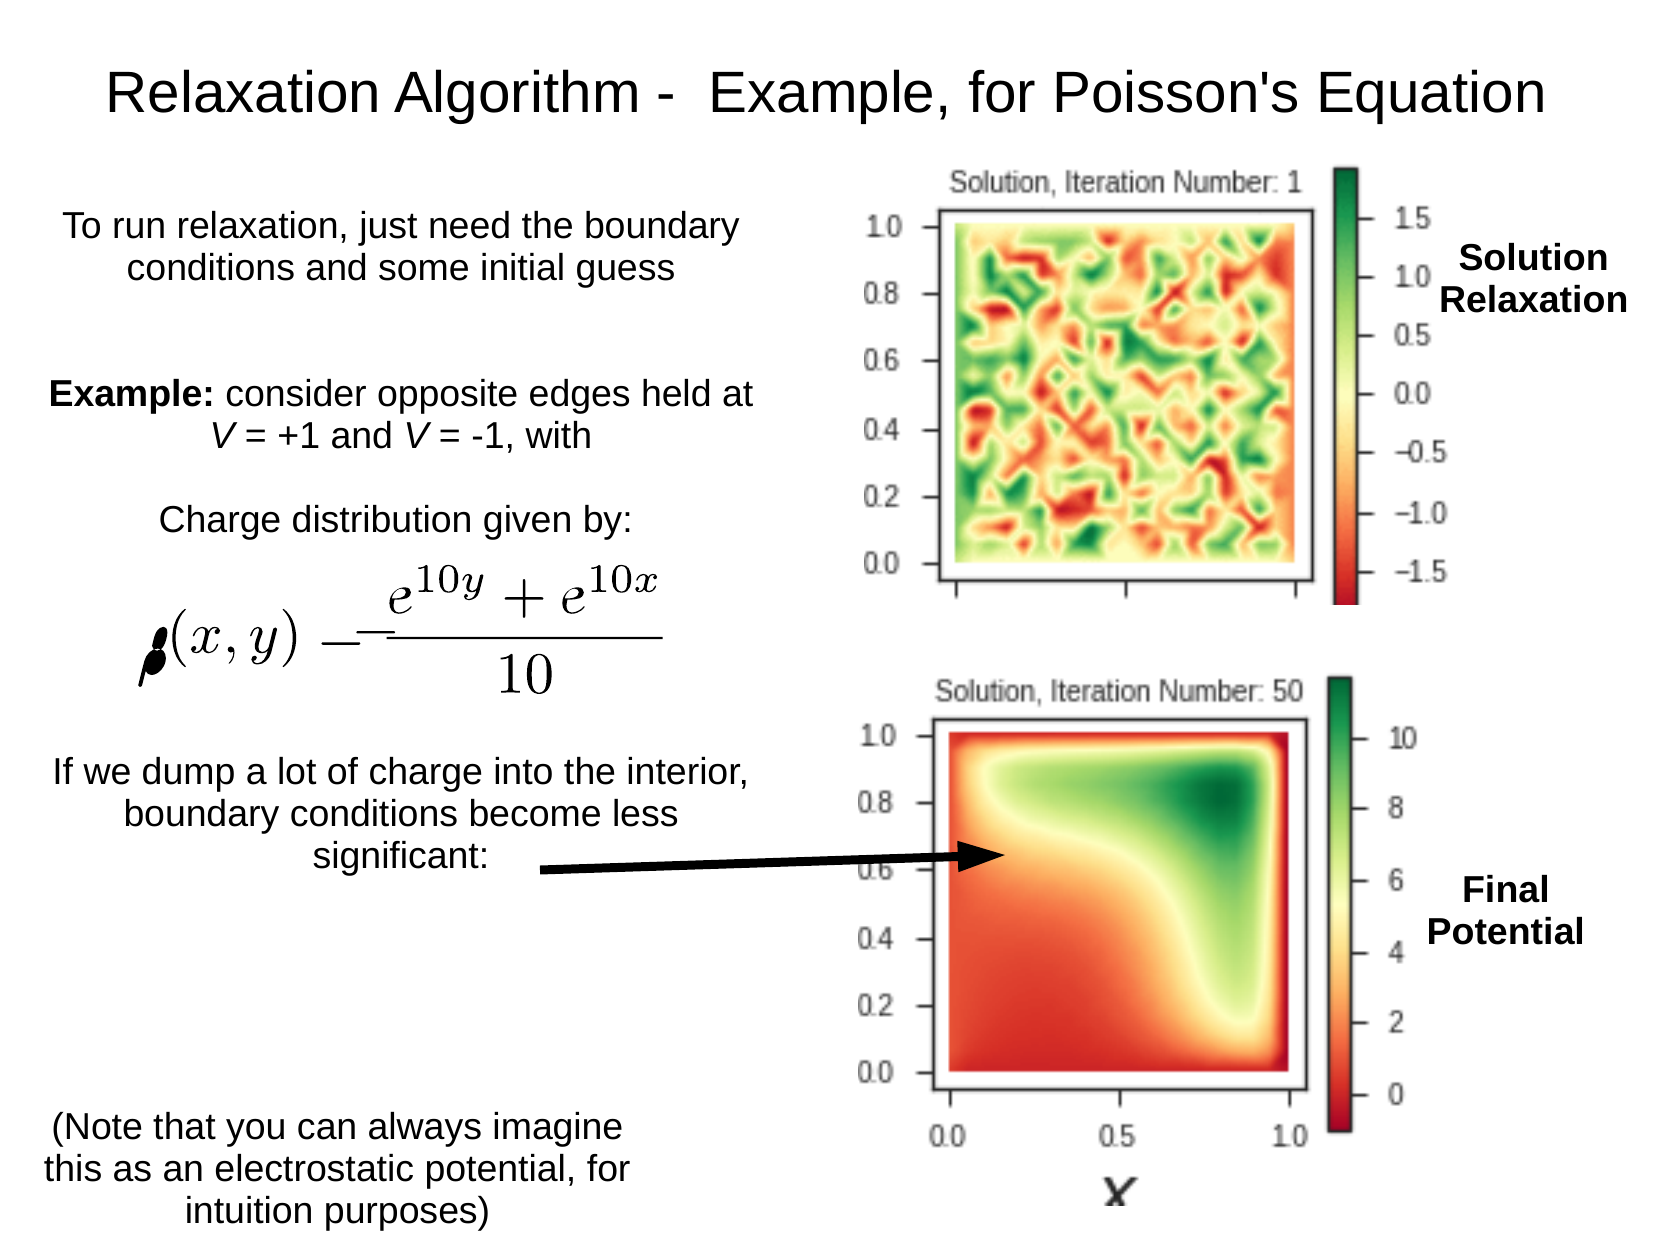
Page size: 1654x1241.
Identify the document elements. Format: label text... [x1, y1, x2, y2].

text_box Solution Relaxation [1418, 229, 1650, 329]
text_box (Note that you can always imagine this as an electrostatic potential, for intuition purposes) [15, 1098, 661, 1239]
text_box To run relaxation, just need the boundary conditions and some initial guess Example: consider opposite edges held at V = +1 and V = -1, with Charge distribution given by: If we dump a lot of charge into the interior, boundary conditions become less significant: [25, 196, 776, 968]
picture [858, 136, 1465, 1206]
text_box [136, 564, 663, 694]
title Relaxation Algorithm - Example, for Poisson's Equation [82, 49, 1571, 136]
text_box Final Potential [1410, 861, 1602, 961]
